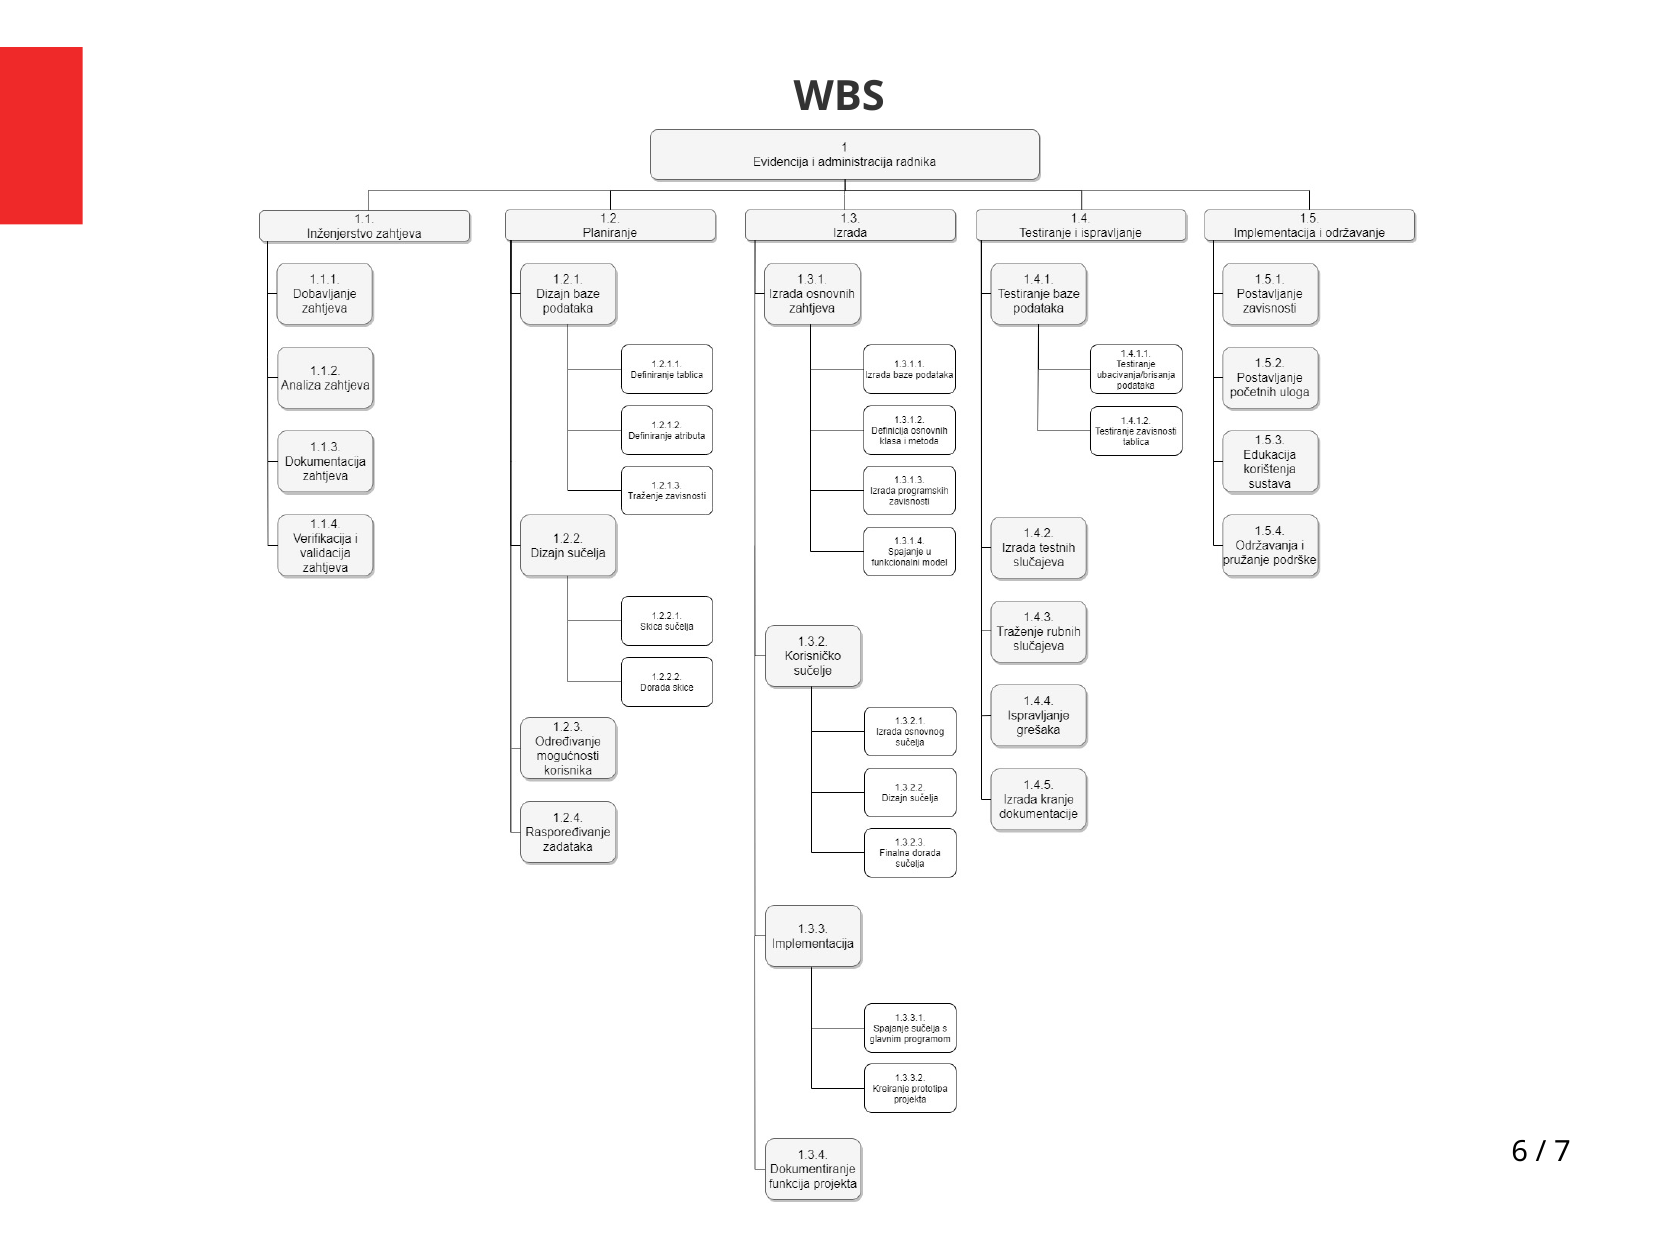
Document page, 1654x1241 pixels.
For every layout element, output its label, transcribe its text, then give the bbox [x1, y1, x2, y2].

picture [259, 129, 1420, 1206]
title WBS [118, 35, 1571, 154]
